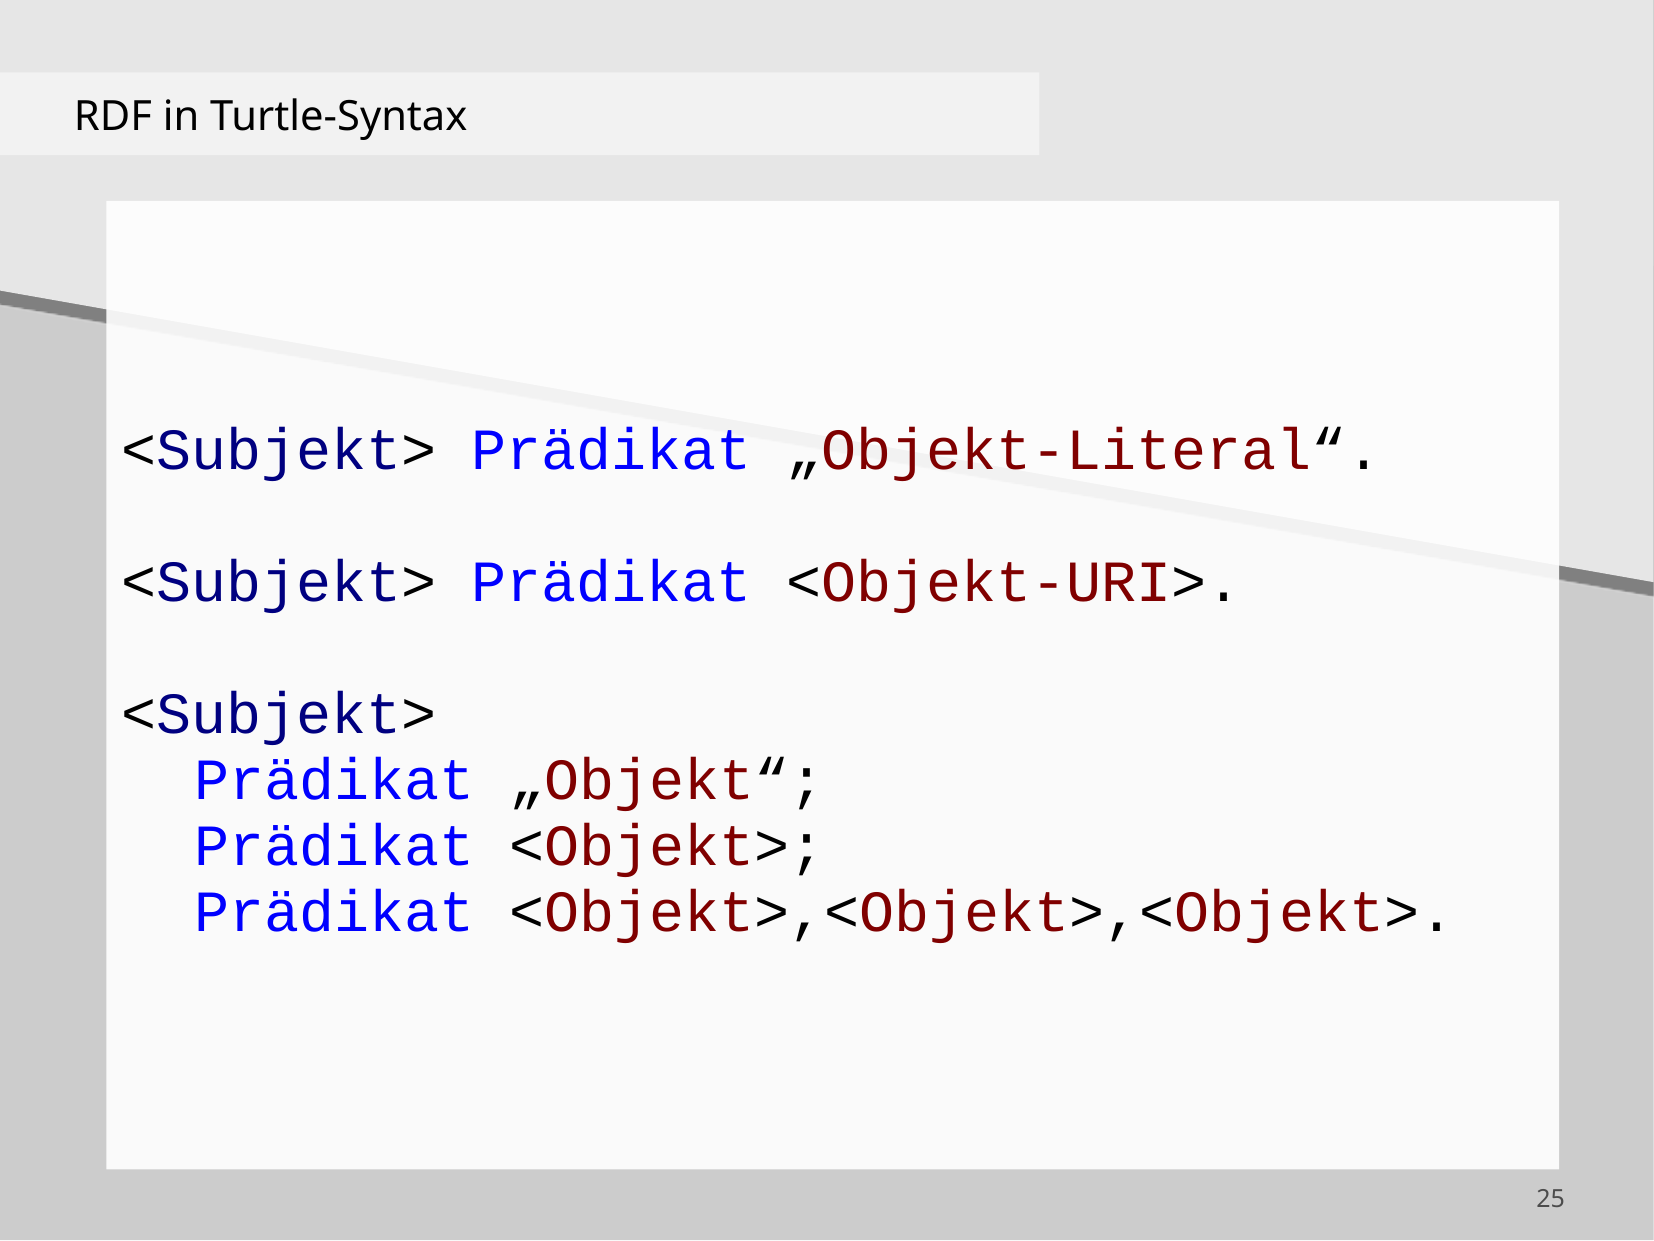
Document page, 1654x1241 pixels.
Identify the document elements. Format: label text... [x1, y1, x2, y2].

text_box <Subjekt> Prädikat „Objekt-Literal“. <Subjekt> Prädikat <Objekt-URI>. <Subjekt> Prädikat „Objekt“; Prädikat <Objekt>; Prädikat <Objekt>,<Objekt>,<Objekt>. [106, 200, 1560, 1170]
text_box RDF in Turtle-Syntax [59, 78, 1040, 178]
text_box [0, 72, 1040, 156]
